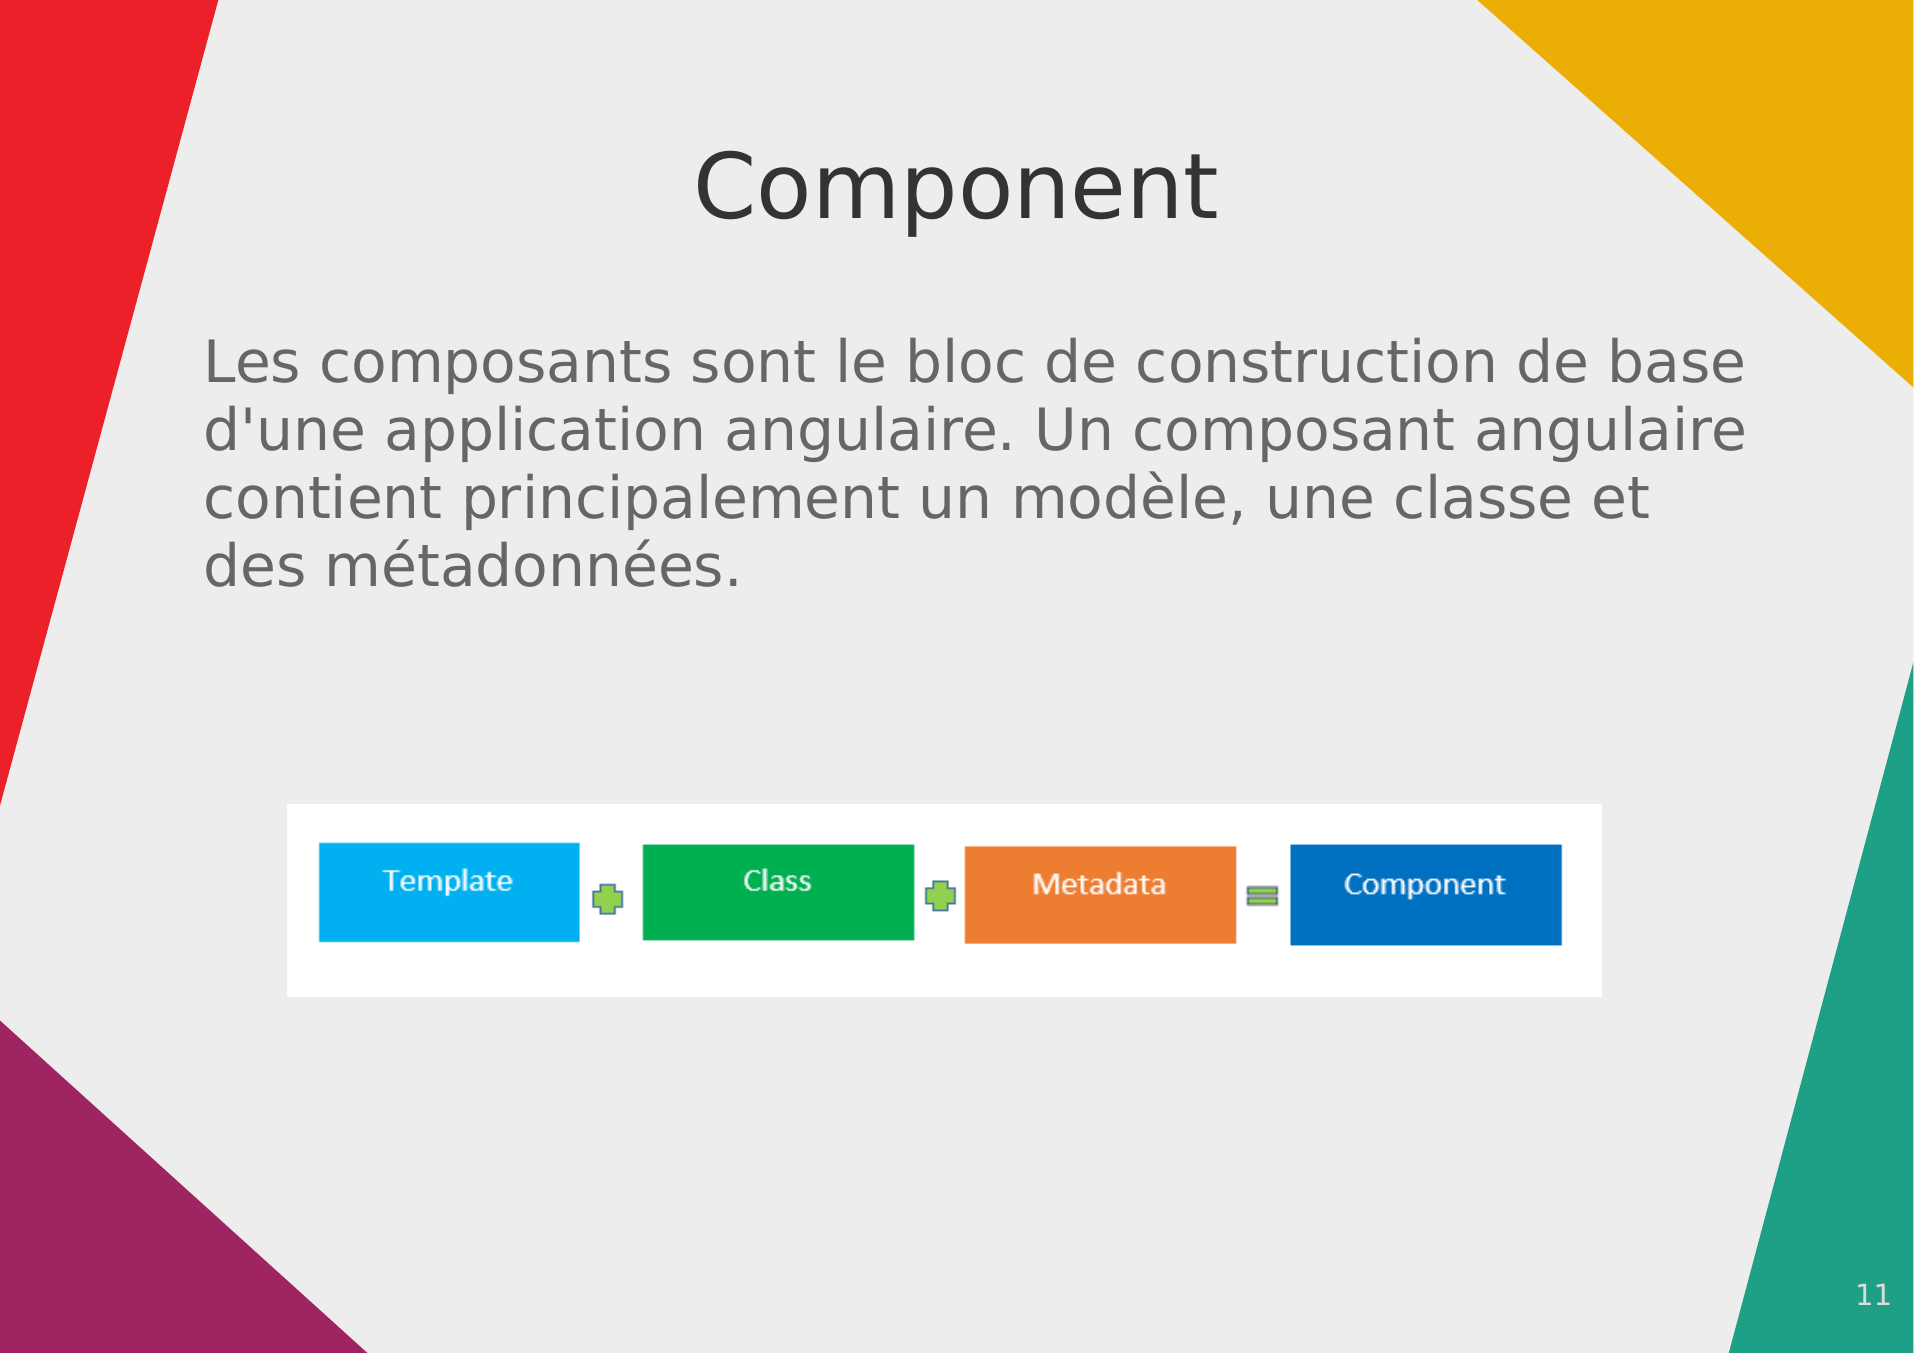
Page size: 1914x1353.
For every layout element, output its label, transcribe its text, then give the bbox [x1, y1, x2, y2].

picture [287, 804, 1602, 997]
list Les composants sont le bloc de construction de base d'une application angulaire. Un composant angulaire contient principalement un modèle, une classe et des métadonnées. [132, 328, 1781, 1126]
title Component [132, 79, 1781, 295]
